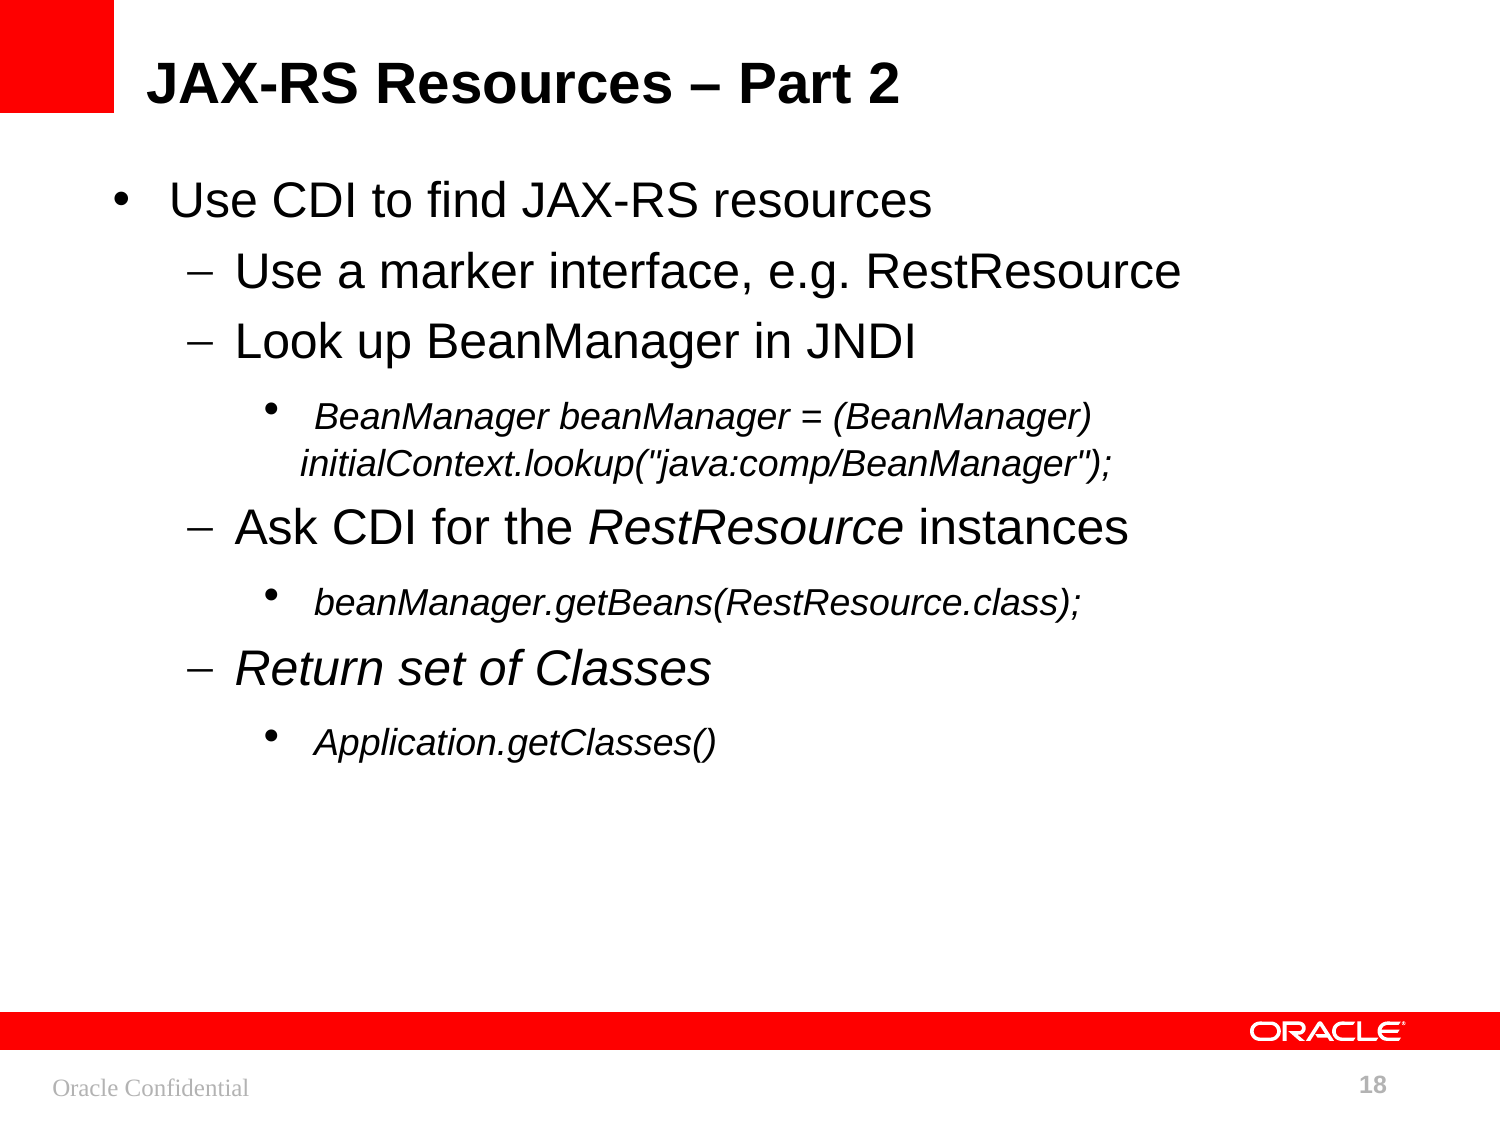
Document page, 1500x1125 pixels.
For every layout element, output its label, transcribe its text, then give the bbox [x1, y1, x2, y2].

picture [0, 1012, 1500, 1050]
picture [0, 0, 114, 113]
title JAX-RS Resources – Part 2 [145, 45, 1500, 188]
list Use CDI to find JAX-RS resources Use a marker interface, e.g. RestResource Look up BeanManager in JNDI BeanManager beanManager = (BeanManager) initialContext.lookup("java:comp/BeanManager"); Ask CDI for the RestResource instances beanManager.getBeans(RestResource.class); Return set of Classes Application.getClasses() [112, 167, 1430, 881]
